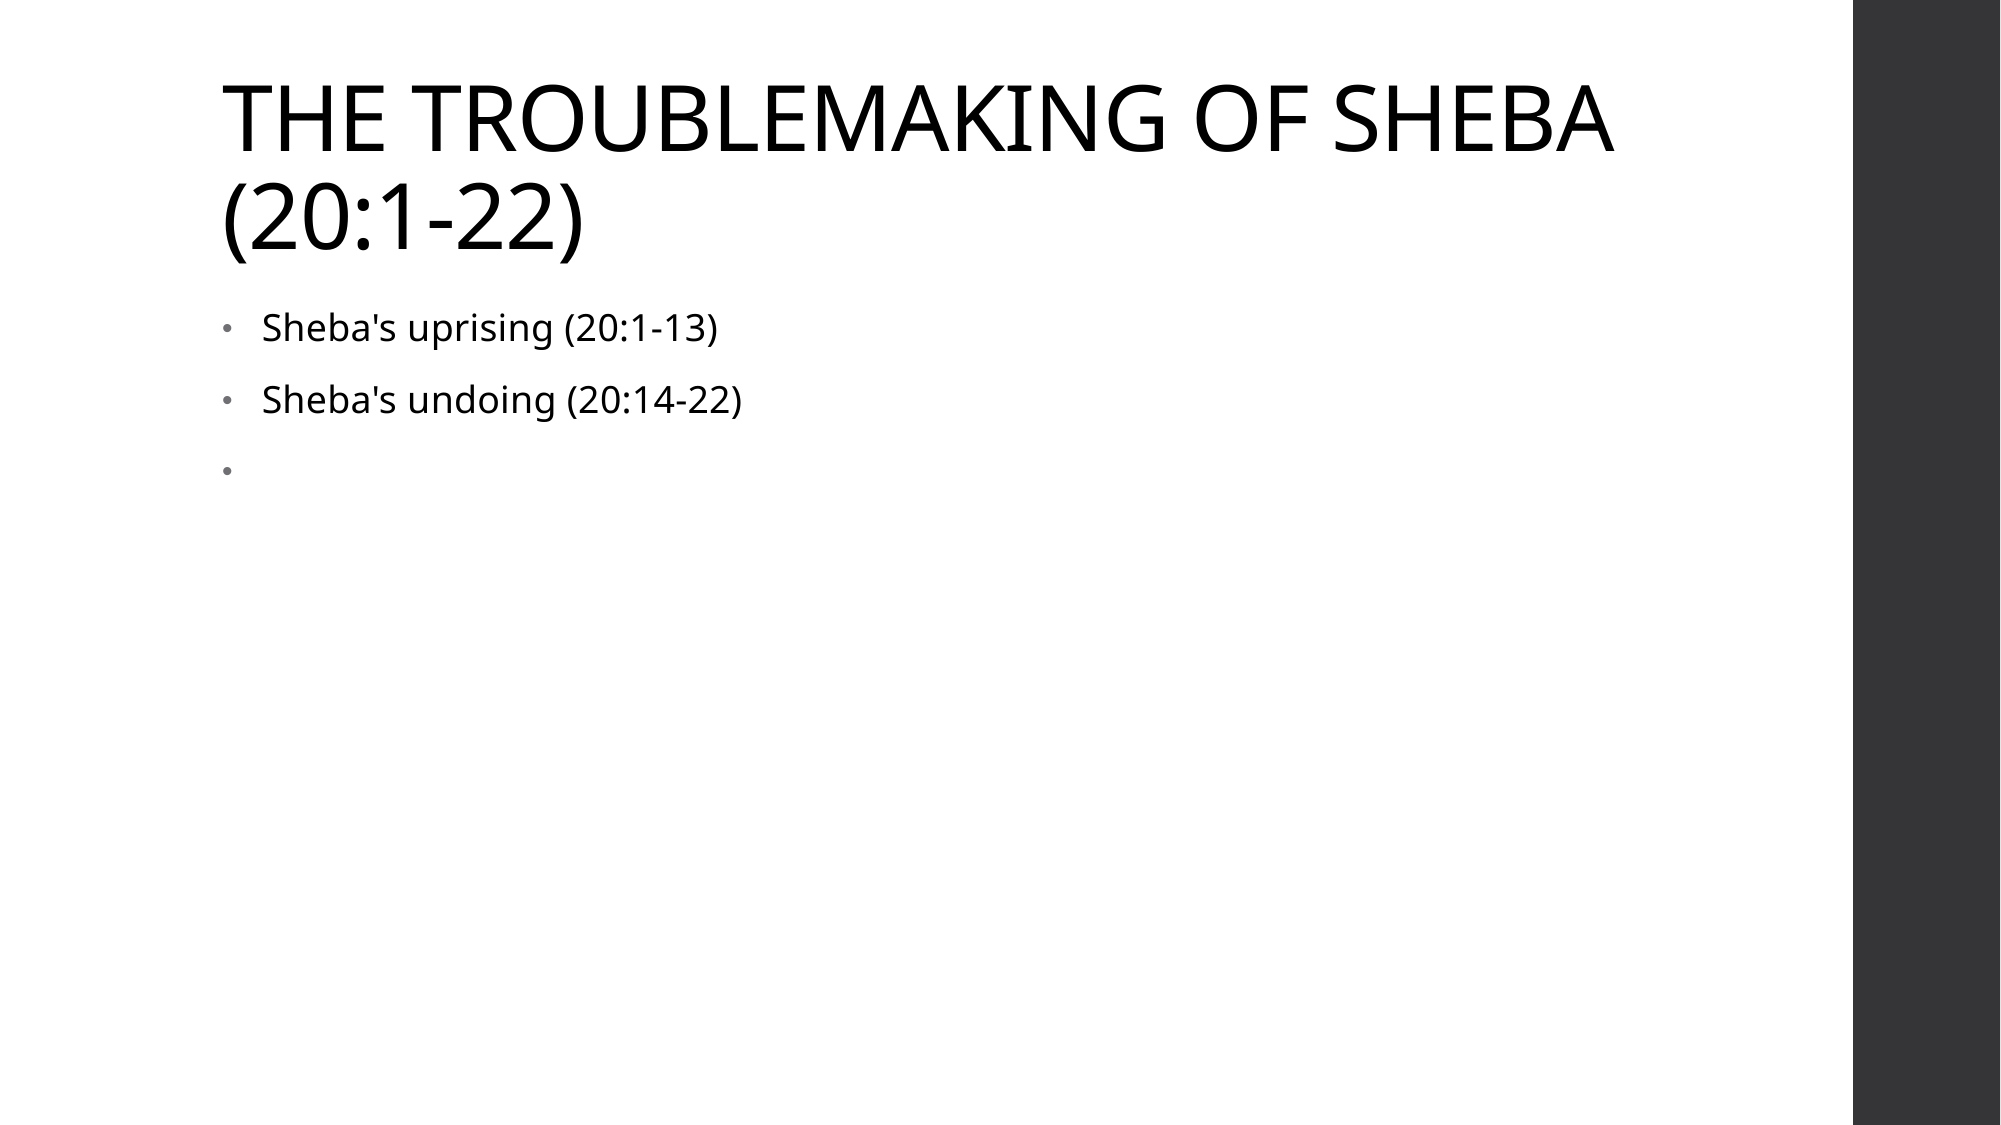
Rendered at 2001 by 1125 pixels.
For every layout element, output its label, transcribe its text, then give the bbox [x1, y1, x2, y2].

title THE TROUBLEMAKING OF SHEBA (20:1-22) [206, 60, 1797, 278]
list Sheba's uprising (20:1-13) Sheba's undoing (20:14-22) [206, 299, 1617, 1014]
